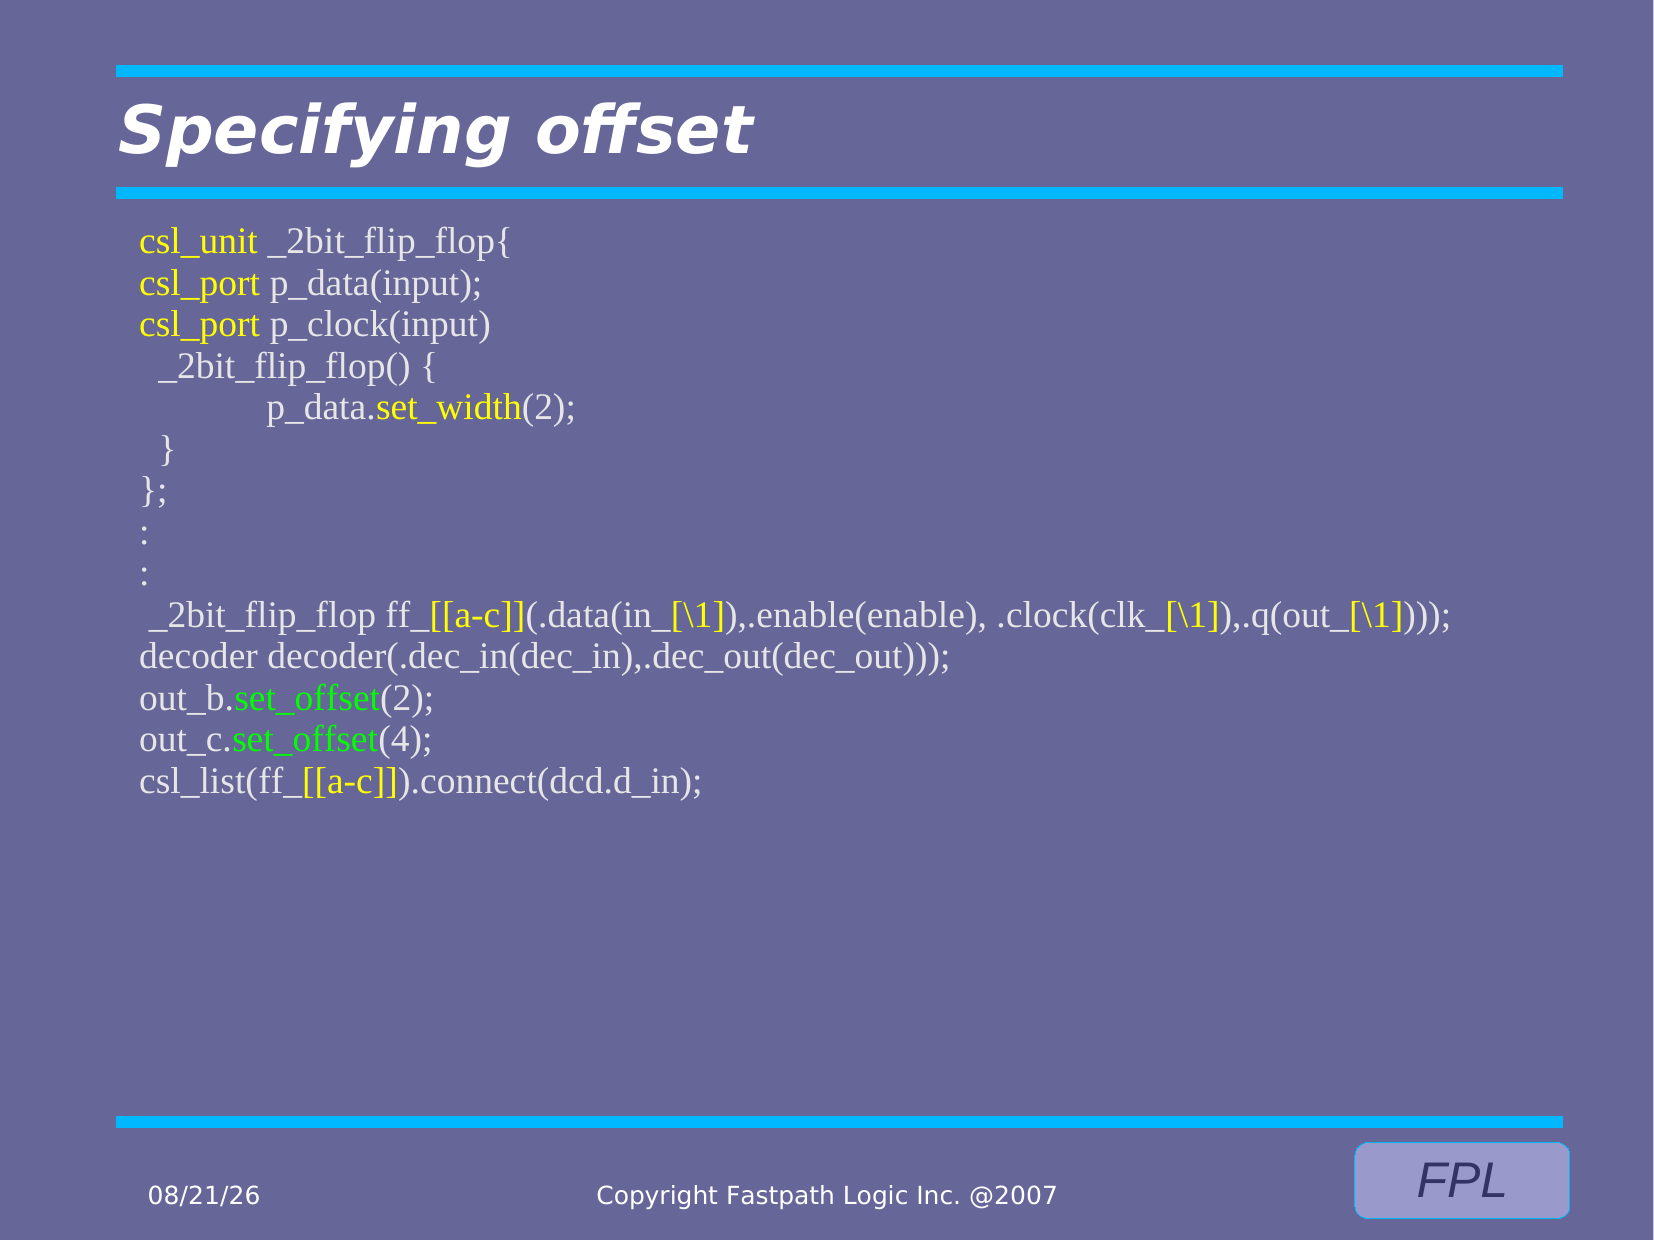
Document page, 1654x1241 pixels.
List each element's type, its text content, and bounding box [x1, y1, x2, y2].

list csl_unit _2bit_flip_flop{ csl_port p_data(input); csl_port p_clock(input) _2bit_flip_flop() { p_data.set_width(2); } }; : : _2bit_flip_flop ff_[[a-c]](.data(in_[\1]),.enable(enable), .clock(clk_[\1]),.q(out_[\1]))); decoder decoder(.dec_in(dec_in),.dec_out(dec_out))); out_b.set_offset(2); out_c.set_offset(4); csl_list(ff_[[a-c]]).connect(dcd.d_in); [121, 220, 1561, 1133]
title Specifying offset [118, 41, 1531, 219]
